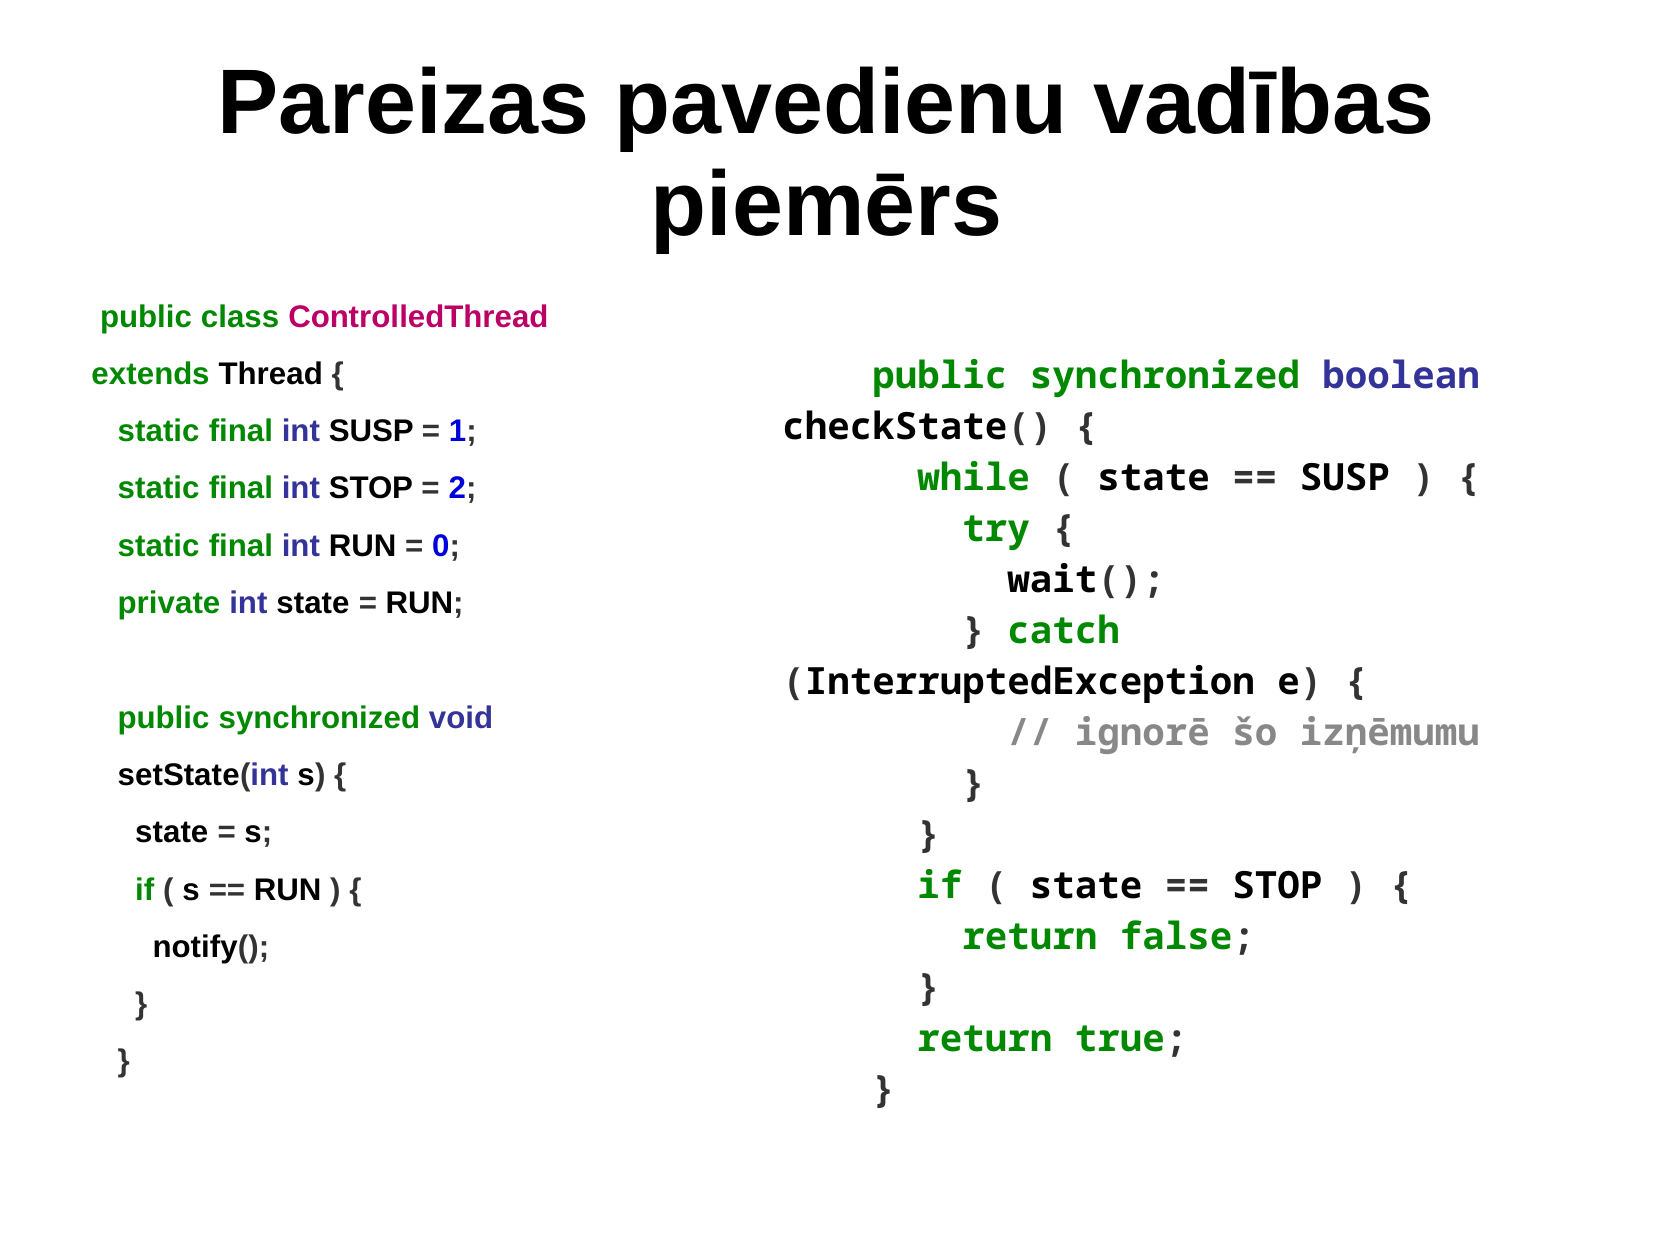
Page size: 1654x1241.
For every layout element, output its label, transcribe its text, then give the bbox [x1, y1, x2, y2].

list public class ControlledThread extends Thread { static final int SUSP = 1; static final int STOP = 2; static final int RUN = 0; private int state = RUN; public synchronized void setState(int s) { state = s; if ( s == RUN ) { notify(); } } [82, 290, 815, 1087]
text_box public synchronized boolean checkState() { while ( state == SUSP ) { try { wait(); } catch (InterruptedException e) { // ignorē šo izņēmumu } } if ( state == STOP ) { return false; } return true; } [767, 290, 1560, 1053]
title Pareizas pavedienu vadības piemērs [82, 49, 1571, 257]
